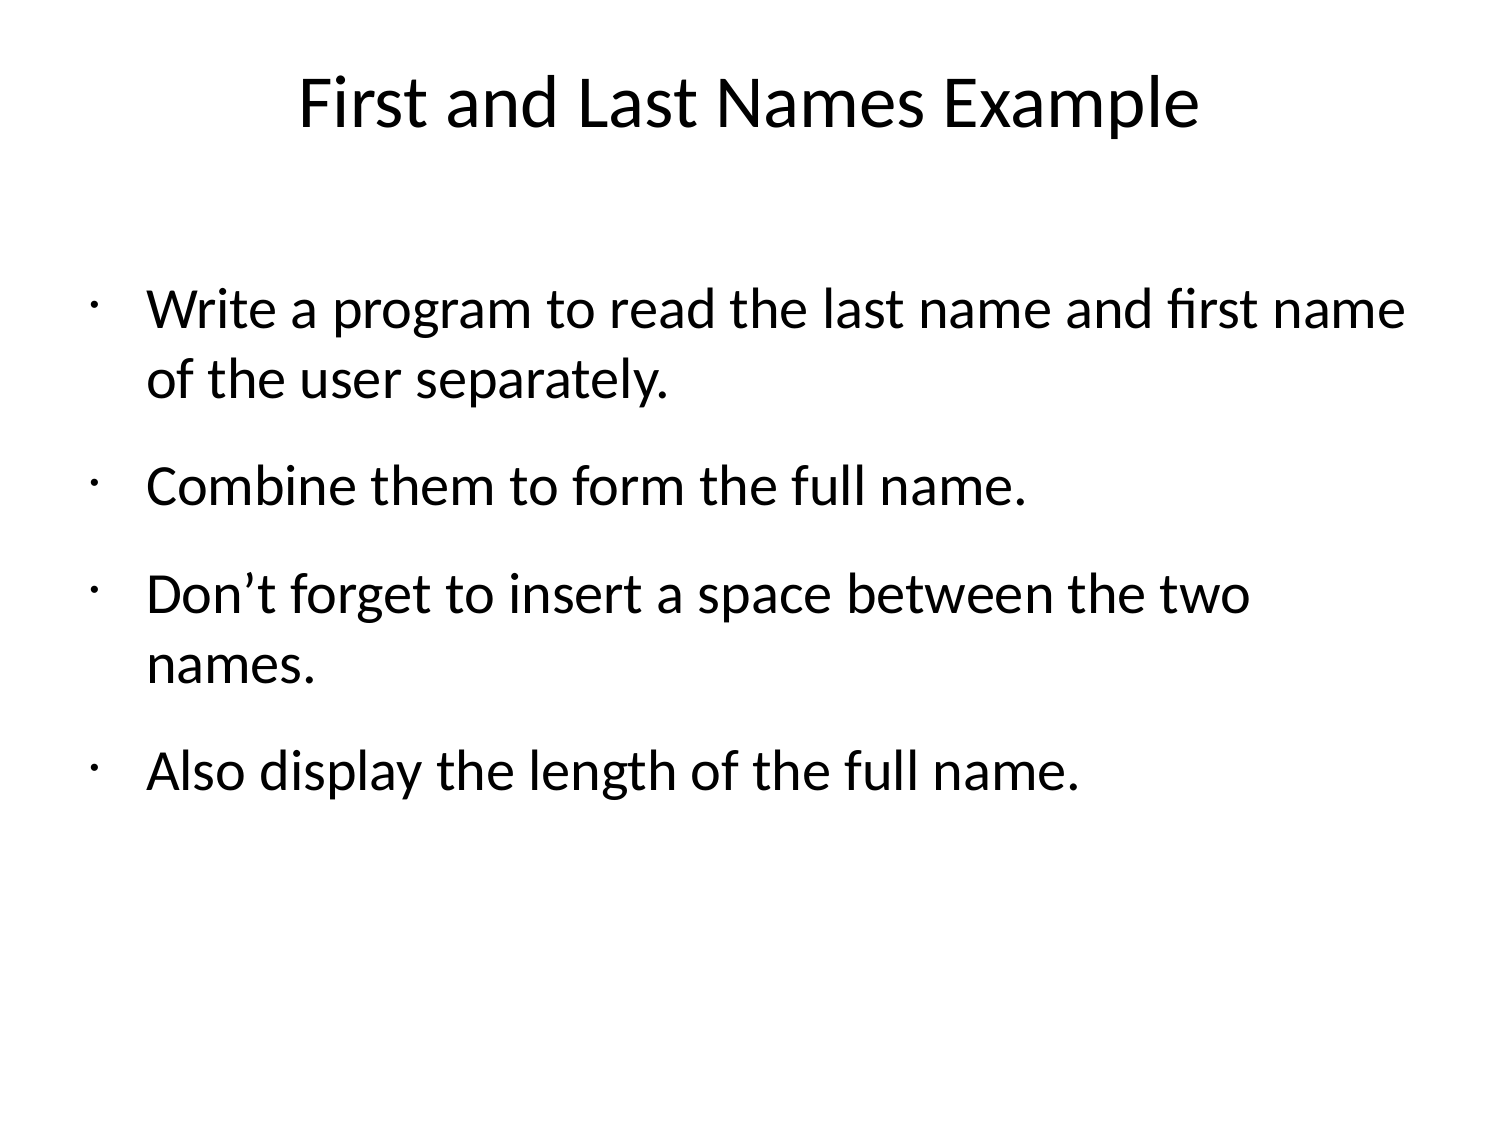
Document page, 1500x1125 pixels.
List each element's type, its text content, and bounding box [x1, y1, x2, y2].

title First and Last Names Example [75, 45, 1425, 233]
list Write a program to read the last name and first name of the user separately. Combine them to form the full name. Don’t forget to insert a space between the two names. Also display the length of the full name. [75, 262, 1425, 1005]
